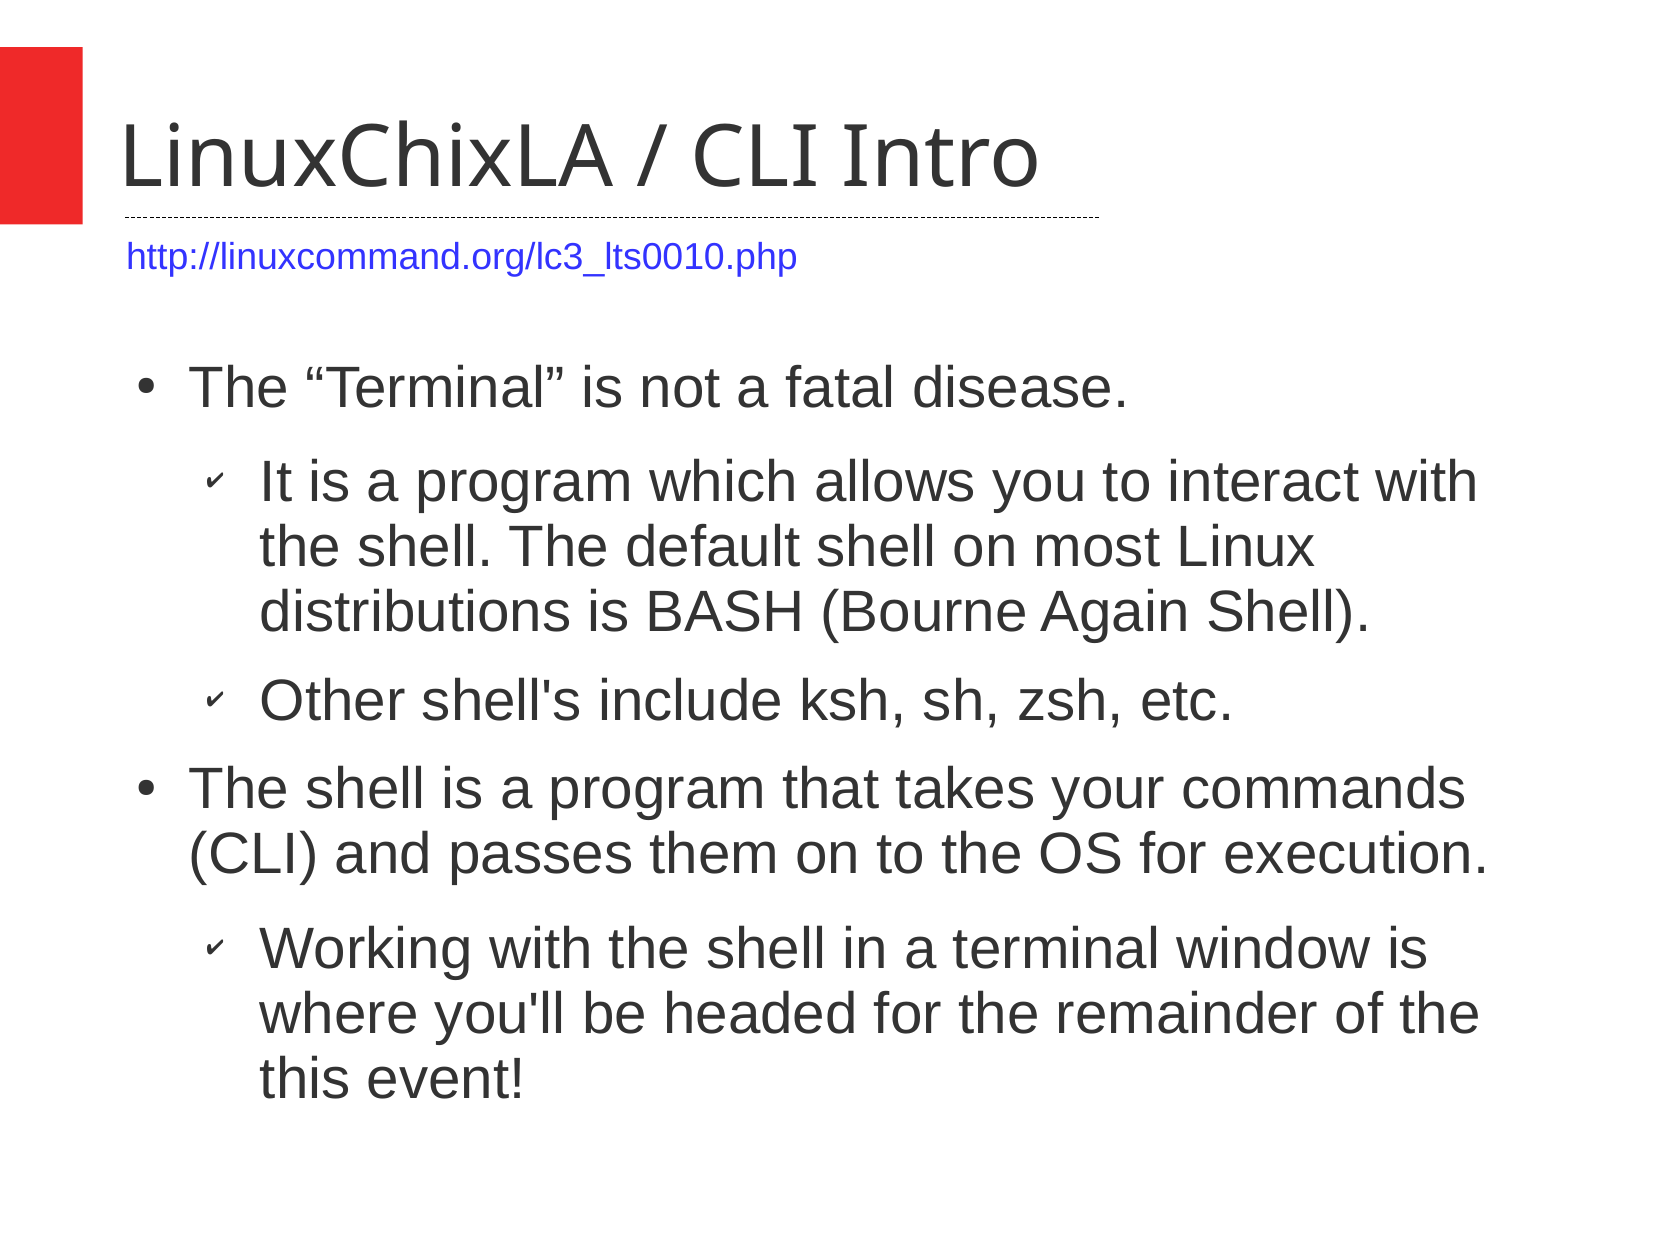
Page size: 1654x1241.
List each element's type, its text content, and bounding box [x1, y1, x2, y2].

list The “Terminal” is not a fatal disease. It is a program which allows you to interact with the shell. The default shell on most Linux distributions is BASH (Bourne Again Shell). Other shell's include ksh, sh, zsh, etc. The shell is a program that takes your commands (CLI) and passes them on to the OS for execution. Working with the shell in a terminal window is where you'll be headed for the remainder of the this event! [118, 354, 1536, 1074]
text_box http://linuxcommand.org/lc3_lts0010.php [111, 227, 1072, 327]
title LinuxChixLA / CLI Intro [118, 49, 1571, 257]
